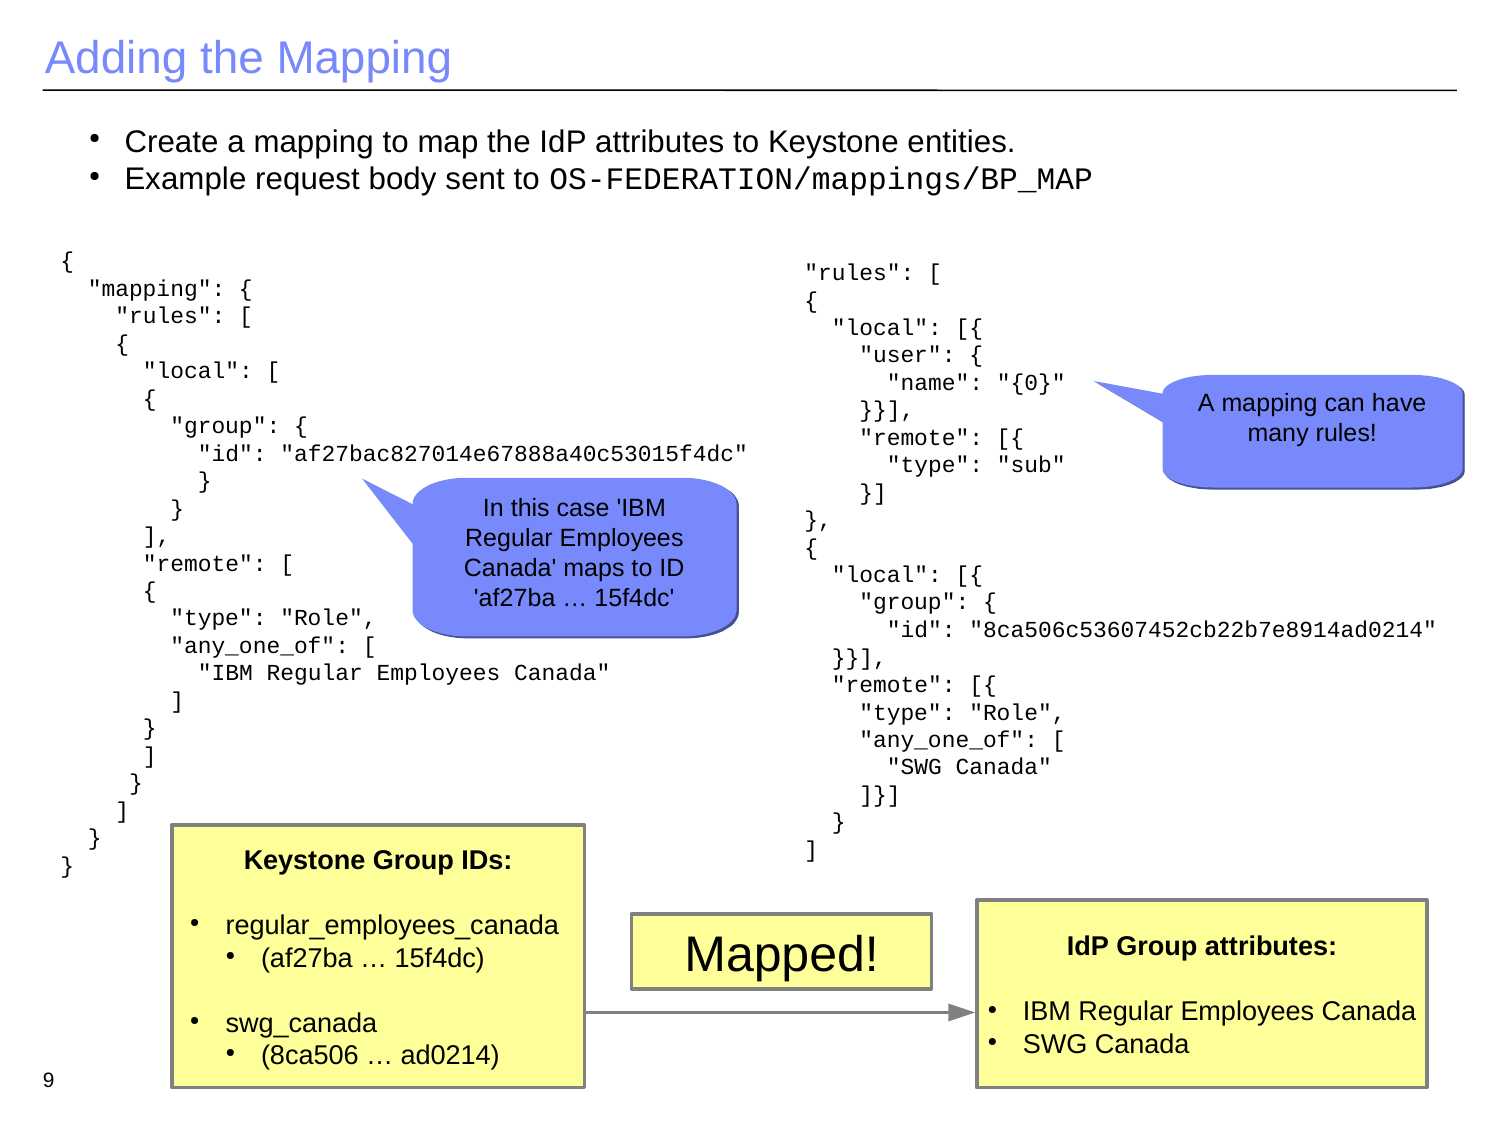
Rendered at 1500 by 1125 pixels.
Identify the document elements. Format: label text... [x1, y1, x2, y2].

text_box Create a mapping to map the IdP attributes to Keystone entities. Example request body sent to OS-FEDERATION/mappings/BP_MAP [38, 113, 1500, 204]
text_box Keystone Group IDs: regular_employees_canada (af27ba … 15f4dc) swg_canada (8ca506 … ad0214) [171, 825, 585, 1088]
text_box Adding the Mapping [29, 26, 1456, 92]
text_box { "mapping": { "rules": [ { "local": [ { "group": { "id": "af27bac827014e67888a40c53015f4dc" } } ], "remote": [ { "type": "Role", "any_one_of": [ "IBM Regular Employees Canada" ] } ] } ] } } [45, 238, 792, 886]
text_box In this case 'IBM Regular Employees Canada' maps to ID 'af27ba … 15f4dc' [362, 477, 737, 637]
text_box Mapped! [631, 913, 932, 989]
text_box A mapping can have many rules! [1093, 374, 1463, 488]
text_box IdP Group attributes: IBM Regular Employees Canada SWG Canada [976, 900, 1427, 1088]
text_box "rules": [ { "local": [{ "user": { "name": "{0}" }}], "remote": [{ "type": "sub" }] }, { "local": [{ "group": { "id": "8ca506c53607452cb22b7e8914ad0214" }}], "remote": [{ "type": "Role", "any_one_of": [ "SWG Canada" ]}] } ] [789, 249, 1485, 898]
